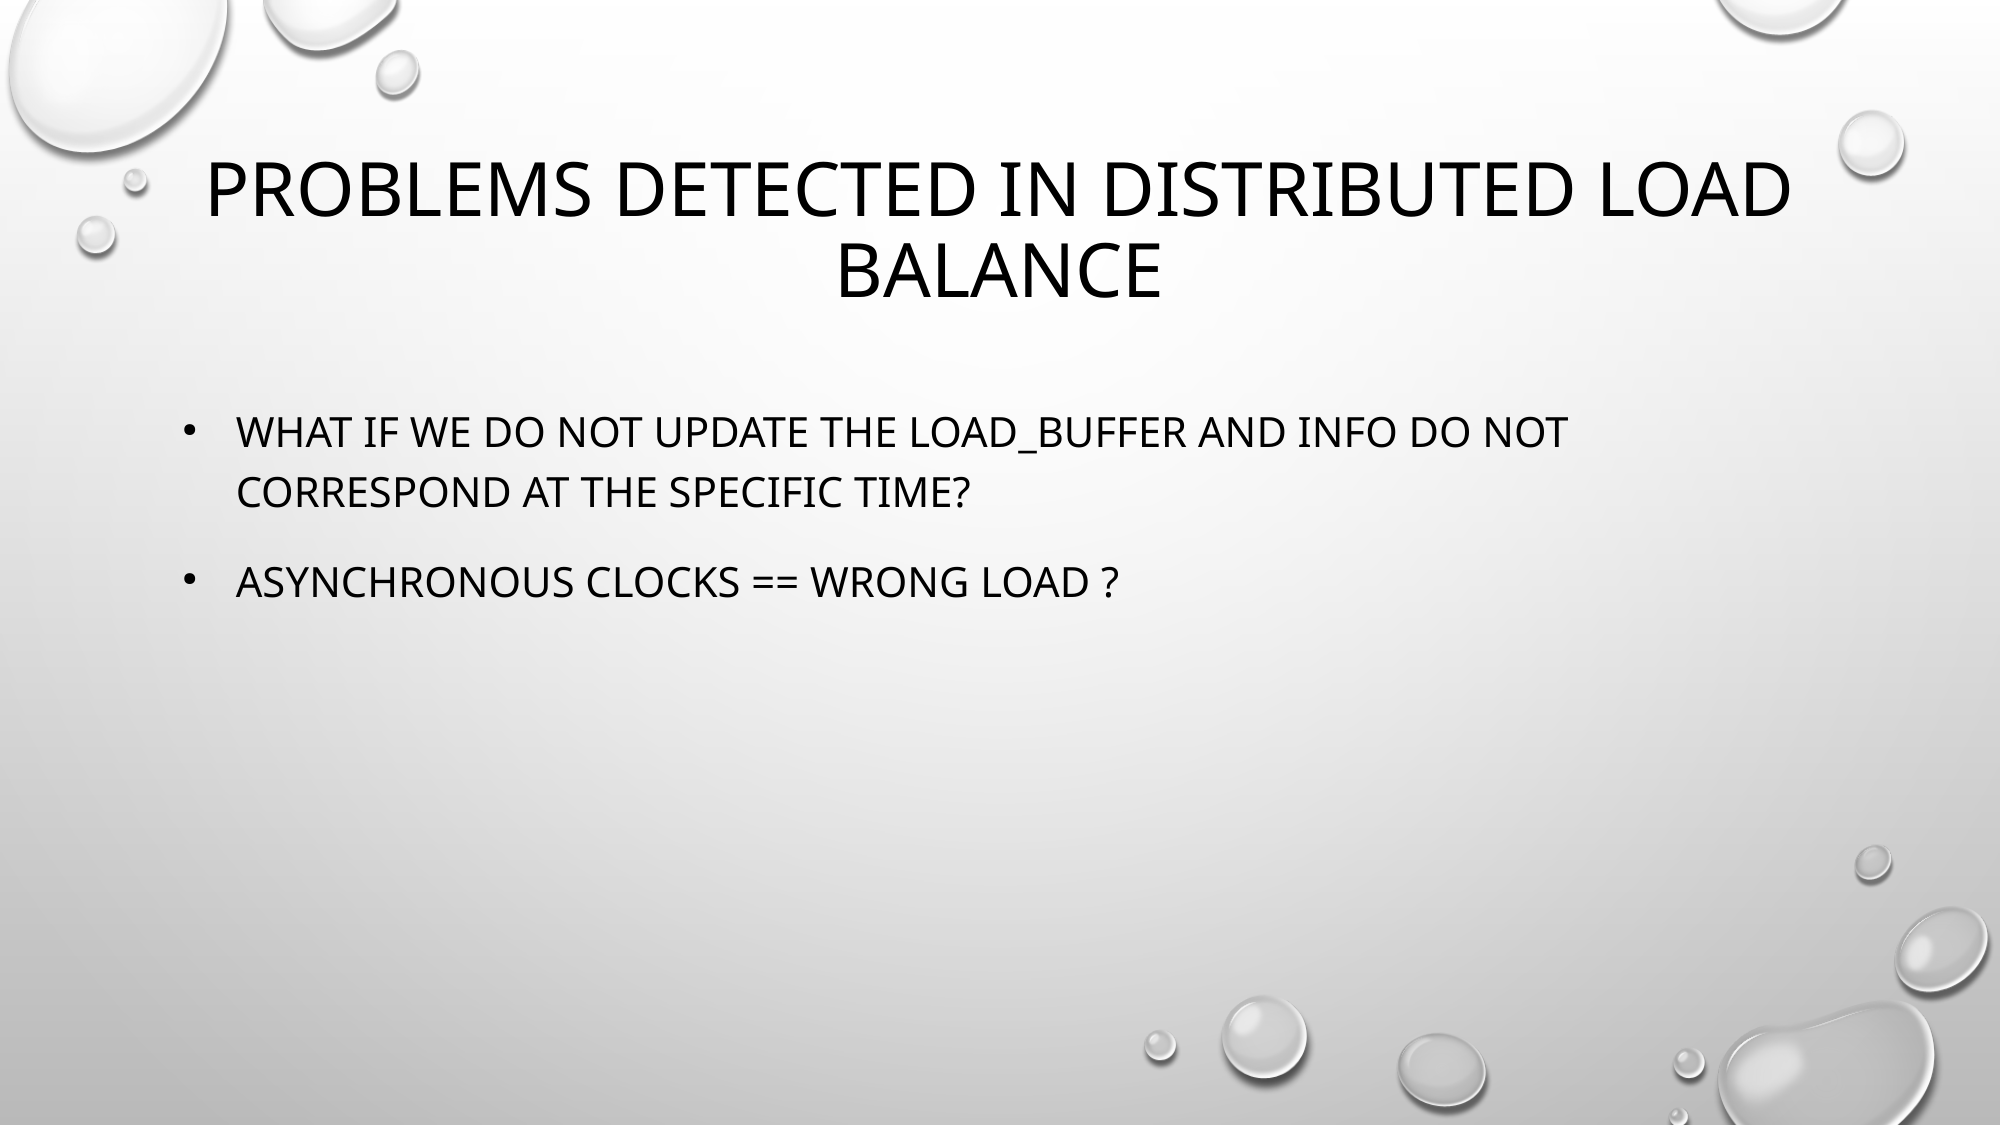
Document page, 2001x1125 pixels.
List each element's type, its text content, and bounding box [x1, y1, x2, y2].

picture [0, 0, 2000, 1125]
title ProBLEMS DETECTED IN DISTRIBUTED LOAD BALANCE [149, 101, 1851, 364]
list What if we do not update the load_buffer and info do not correspond at the specific time? Asynchronous clocks == wrong load ? [149, 388, 1850, 984]
